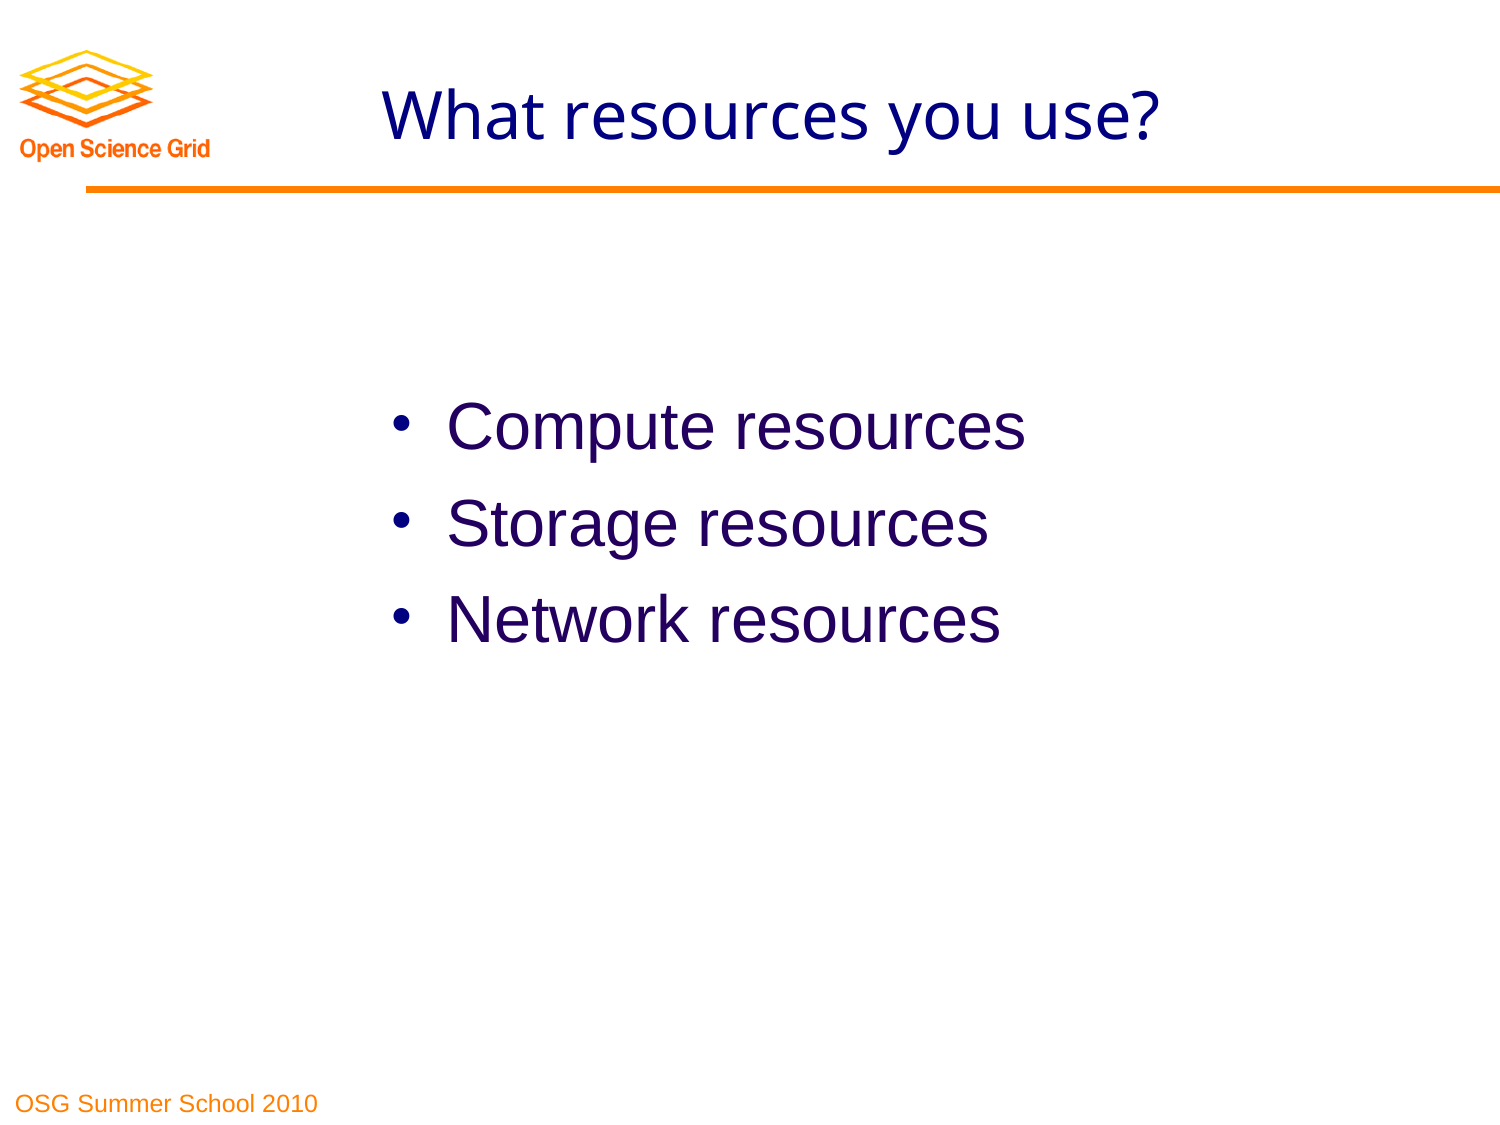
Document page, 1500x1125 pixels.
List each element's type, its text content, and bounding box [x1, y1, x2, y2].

title What resources you use? [201, 11, 1342, 215]
picture [0, 27, 201, 179]
list Compute resources Storage resources Network resources [375, 375, 1403, 988]
